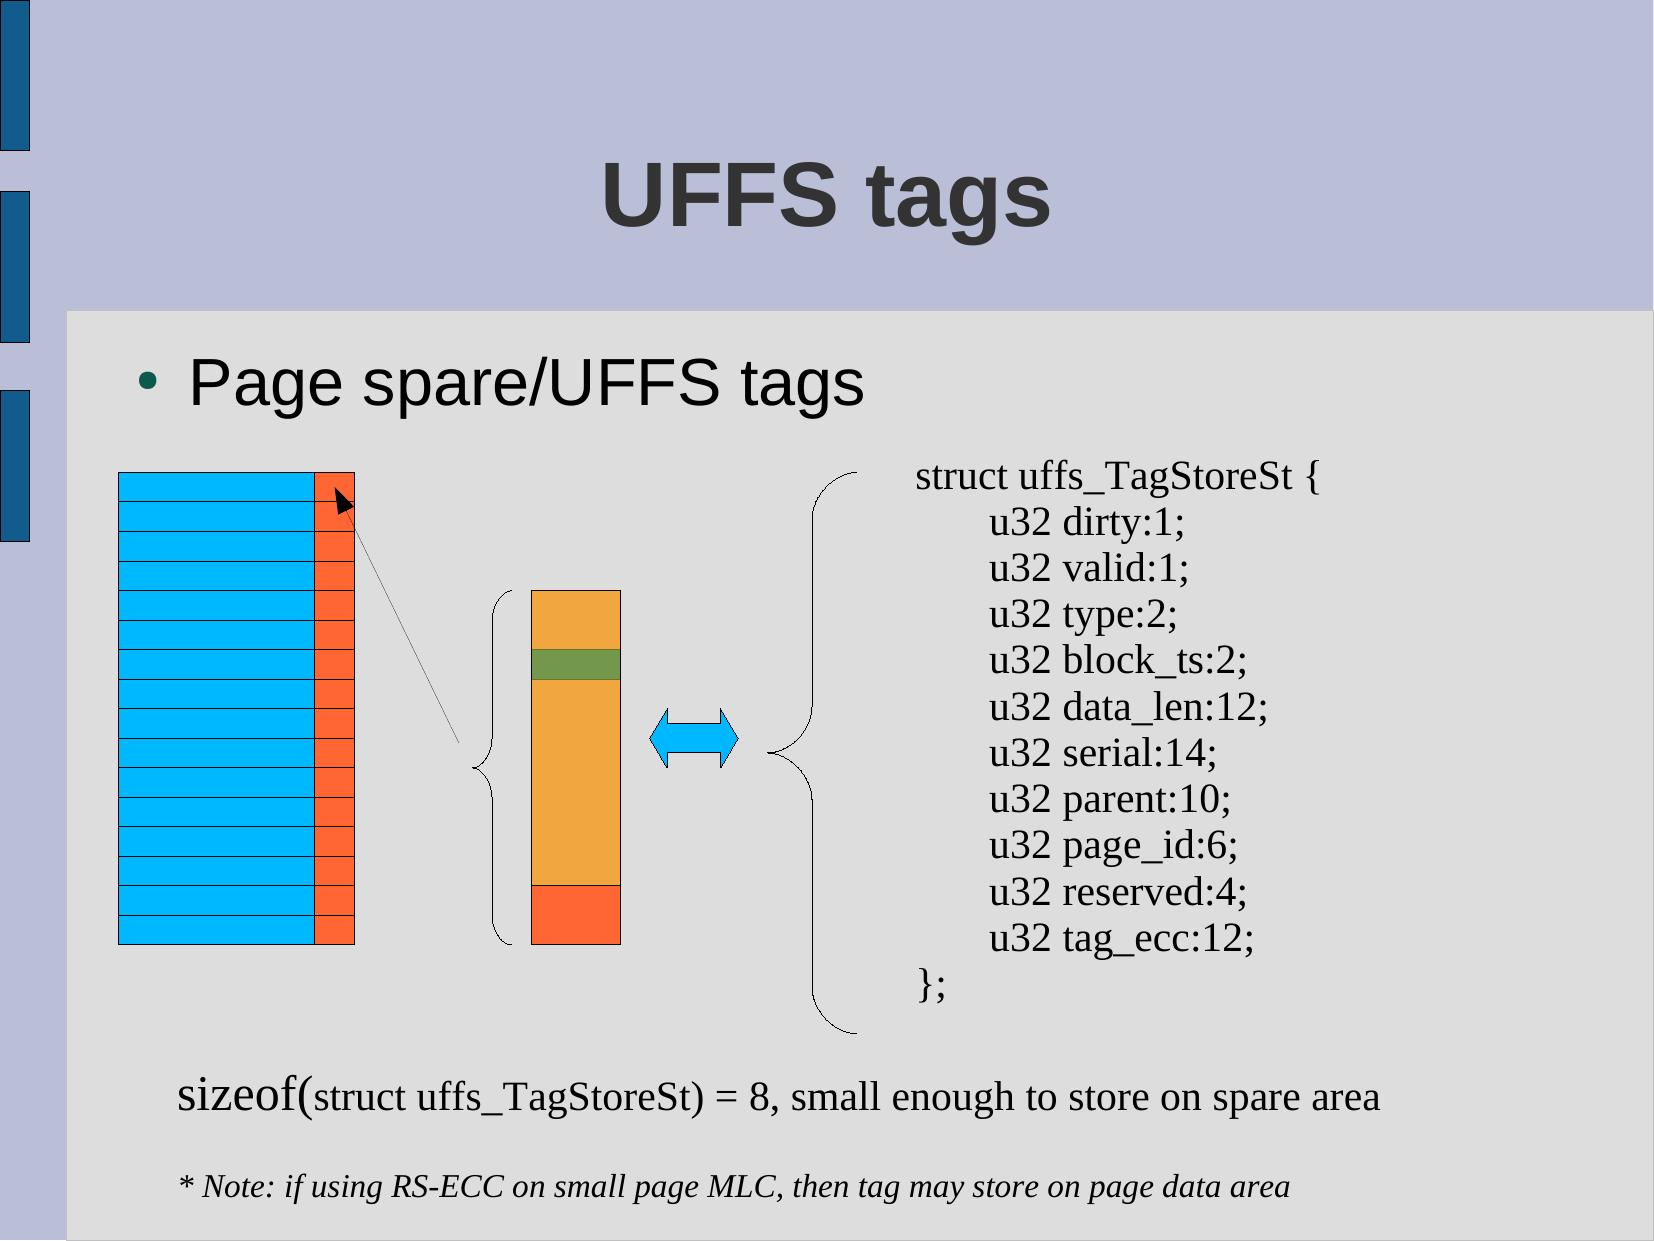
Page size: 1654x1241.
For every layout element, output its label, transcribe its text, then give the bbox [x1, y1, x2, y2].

text_box [347, 507, 355, 526]
text_box [531, 590, 621, 945]
text_box sizeof(struct uffs_TagStoreSt) = 8, small enough to store on spare area * Note: if using RS-ECC on small page MLC, then tag may store on page data area [177, 1065, 1477, 1207]
text_box struct uffs_TagStoreSt { u32 dirty:1; u32 valid:1; u32 type:2; u32 block_ts:2; u32 data_len:12; u32 serial:14; u32 parent:10; u32 page_id:6; u32 reserved:4; u32 tag_ecc:12; }; [915, 451, 1477, 1016]
text_box [649, 708, 739, 768]
list Page spare/UFFS tags [118, 344, 1595, 443]
title UFFS tags [121, 91, 1534, 299]
text_box [118, 472, 355, 945]
